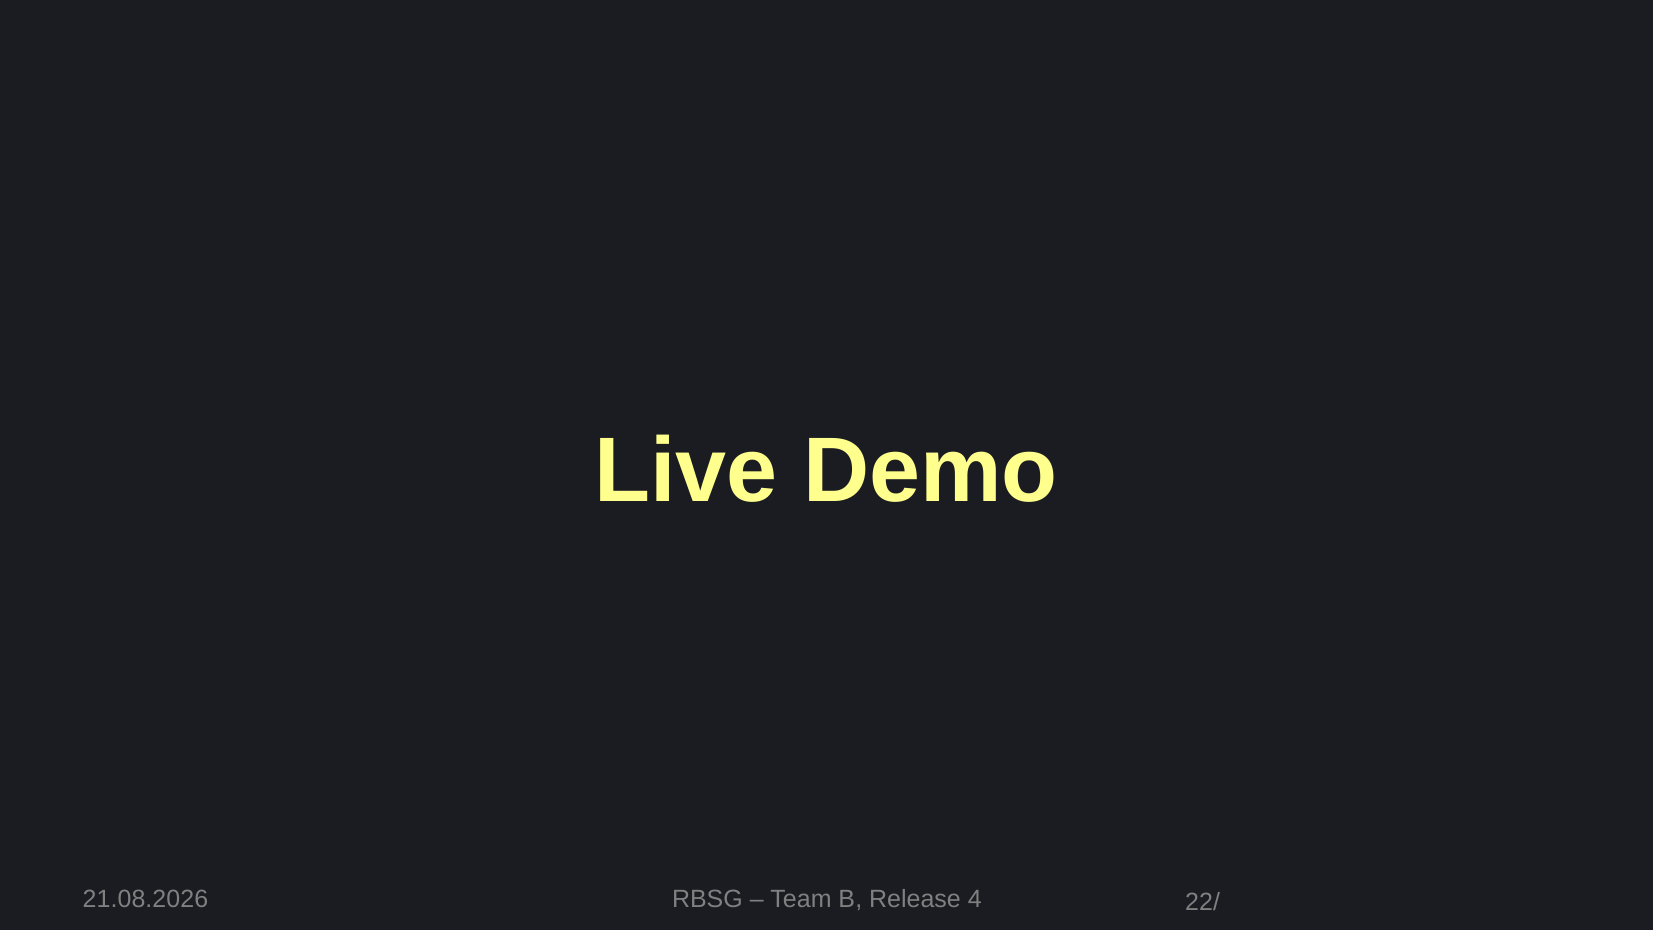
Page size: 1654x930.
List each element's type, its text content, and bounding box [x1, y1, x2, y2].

title Live Demo [82, 387, 1571, 543]
text_box RBSG – Team B, Release 4 [565, 882, 1090, 912]
text_box / [1185, 885, 1571, 912]
text_box 03.09.2019 [82, 882, 468, 912]
